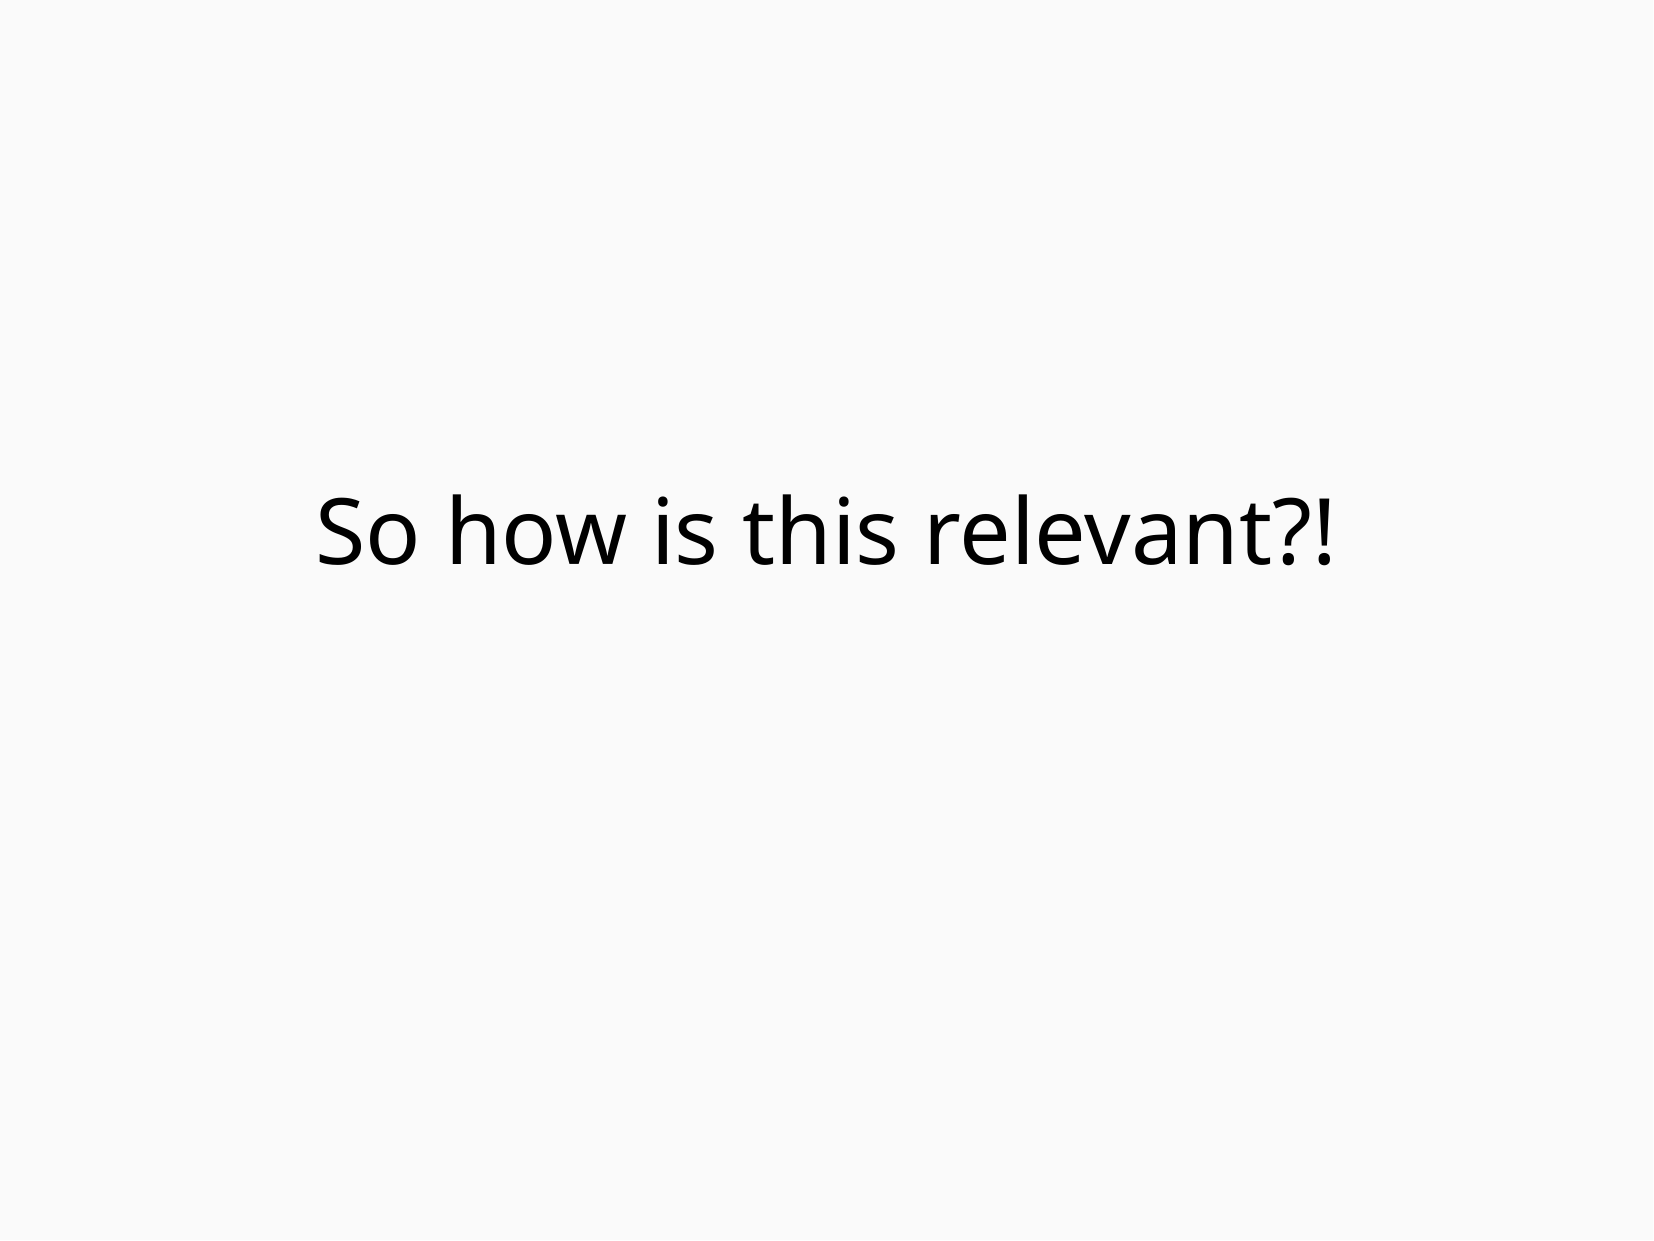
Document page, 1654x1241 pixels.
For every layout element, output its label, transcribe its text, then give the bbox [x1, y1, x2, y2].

subtitle So how is this relevant?! [82, 49, 1571, 1010]
